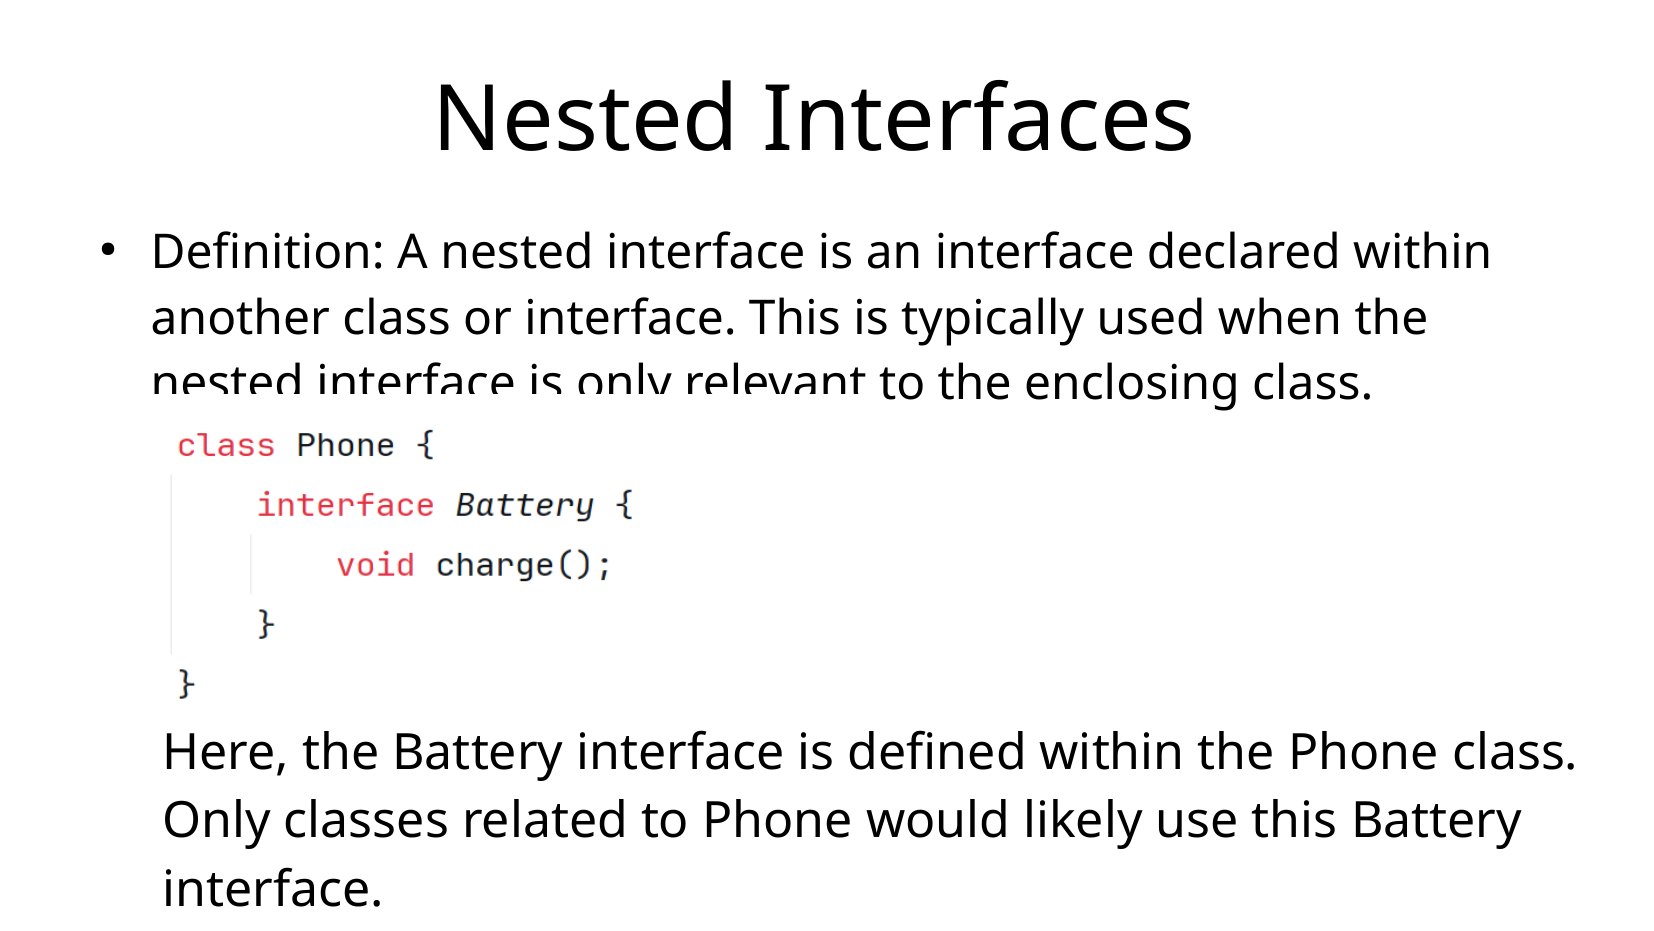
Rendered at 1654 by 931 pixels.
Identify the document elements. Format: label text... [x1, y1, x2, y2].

picture [118, 394, 880, 739]
title Nested Interfaces [82, 37, 1571, 193]
list Definition: A nested interface is an interface declared within another class or interface. This is typically used when the nested interface is only relevant to the enclosing class. [82, 217, 1571, 414]
text_box Here, the Battery interface is defined within the Phone class. Only classes related to Phone would likely use this Battery interface. [147, 708, 1625, 857]
